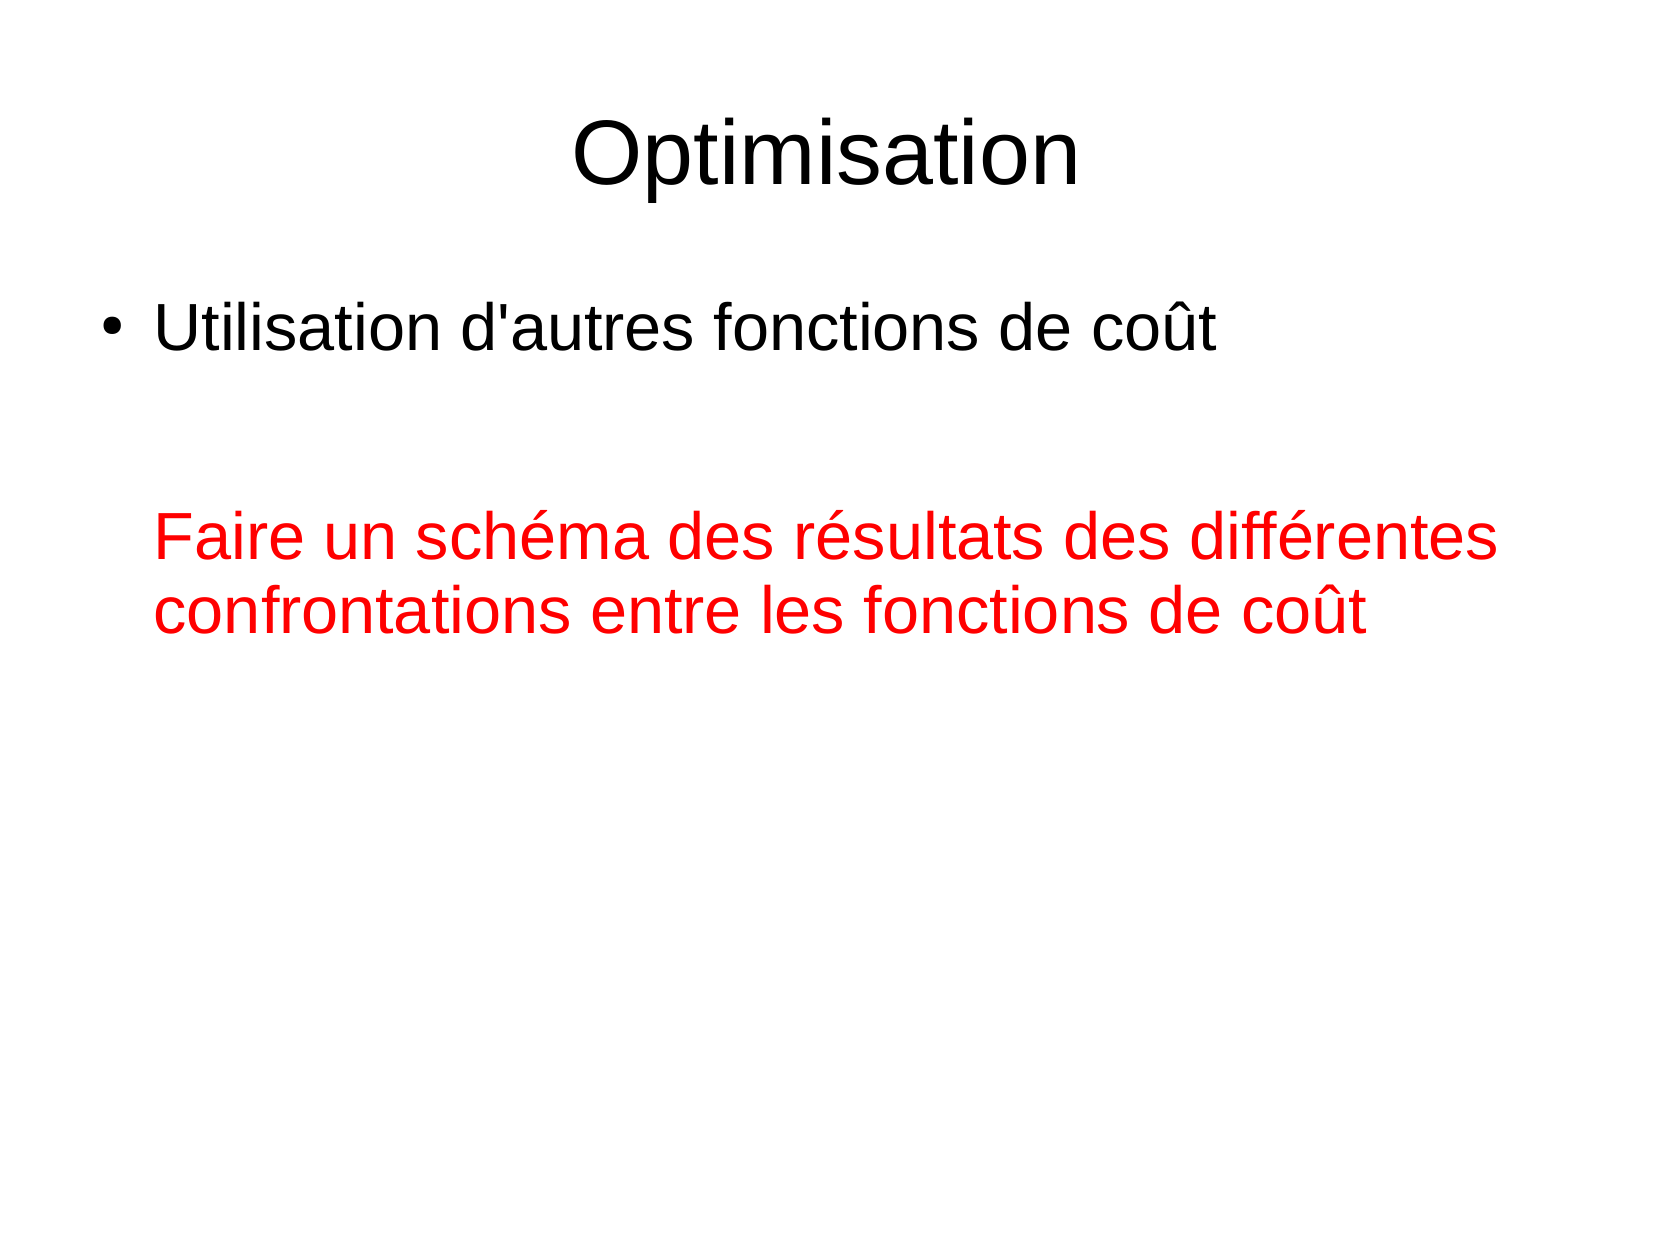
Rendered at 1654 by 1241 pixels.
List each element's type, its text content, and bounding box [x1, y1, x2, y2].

list Utilisation d'autres fonctions de coût Faire un schéma des résultats des différentes confrontations entre les fonctions de coût [82, 290, 1571, 1109]
title Optimisation [82, 49, 1571, 257]
